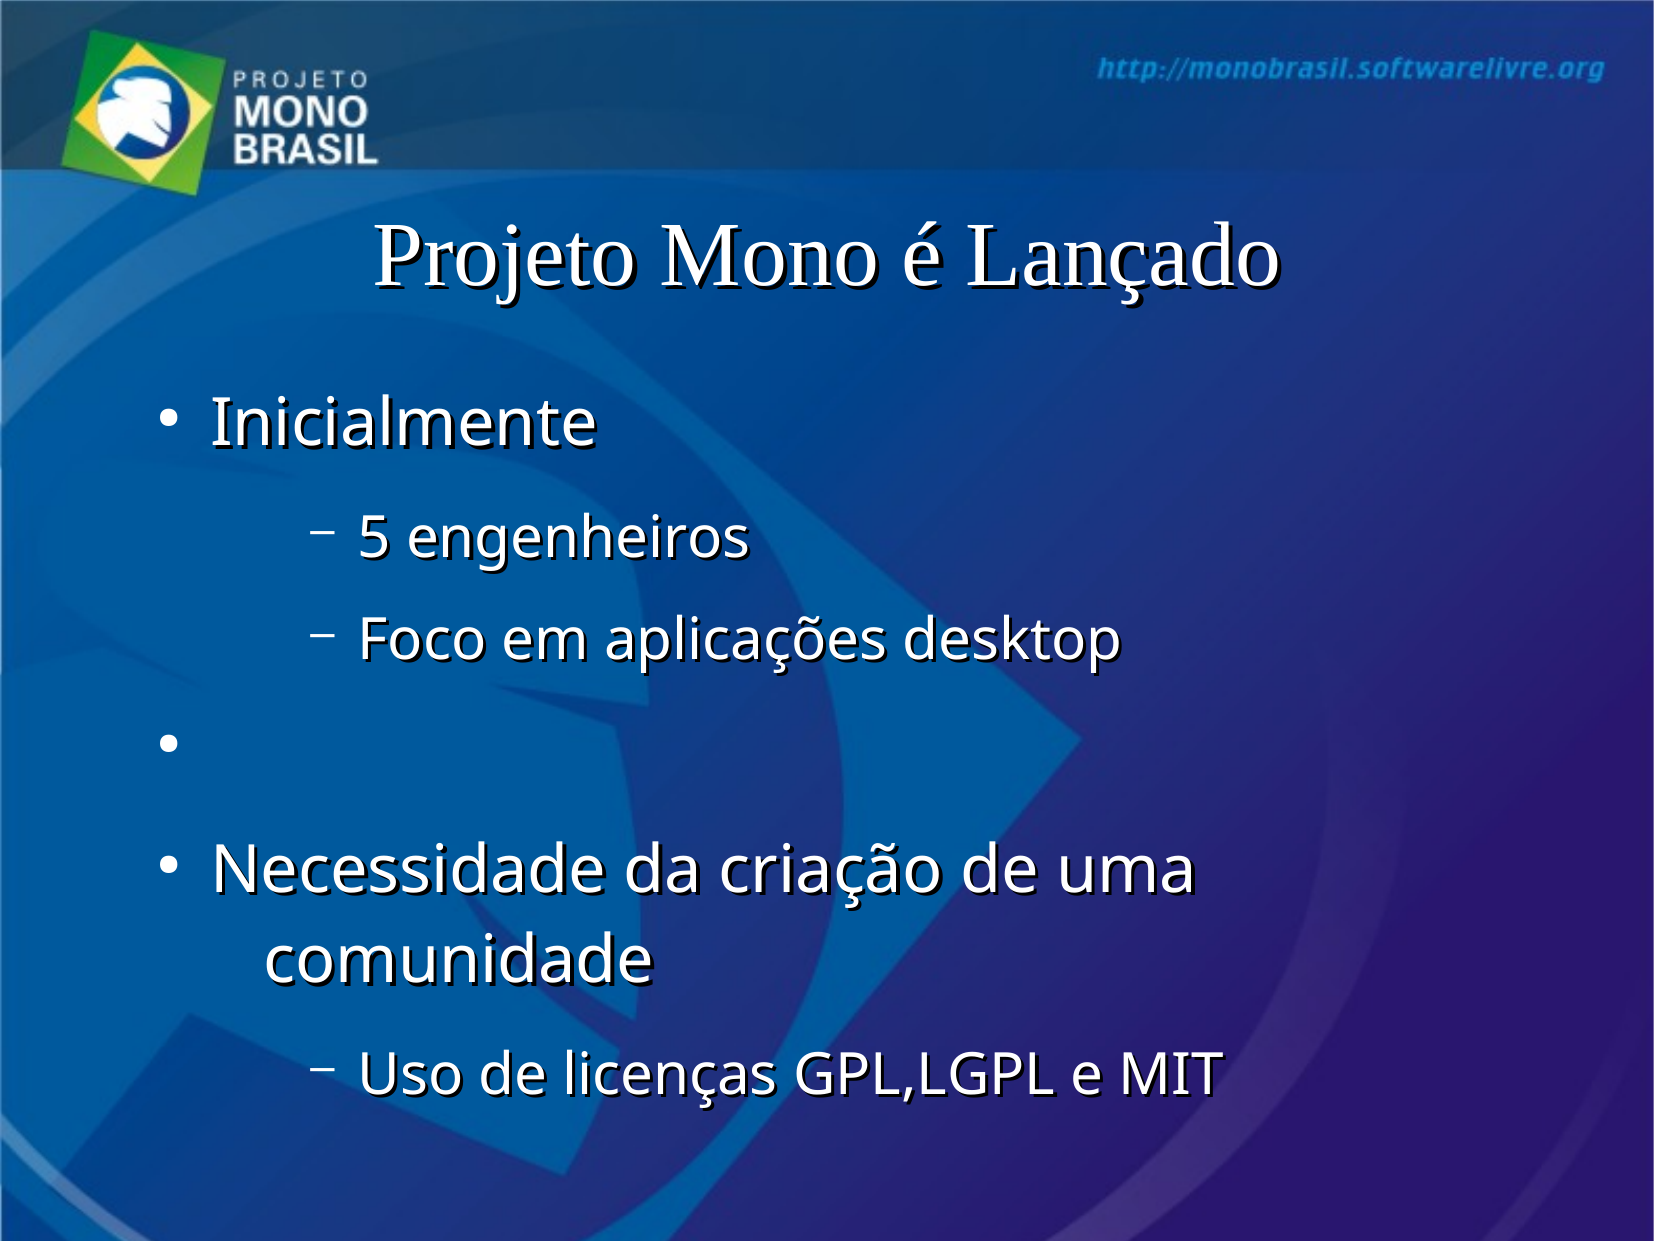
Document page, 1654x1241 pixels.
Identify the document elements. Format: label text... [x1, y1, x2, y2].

picture [0, 0, 1654, 1241]
list Inicialmente 5 engenheiros Foco em aplicações desktop Necessidade da criação de uma comunidade Uso de licenças GPL,LGPL e MIT [121, 374, 1534, 1156]
title Projeto Mono é Lançado [121, 150, 1534, 358]
